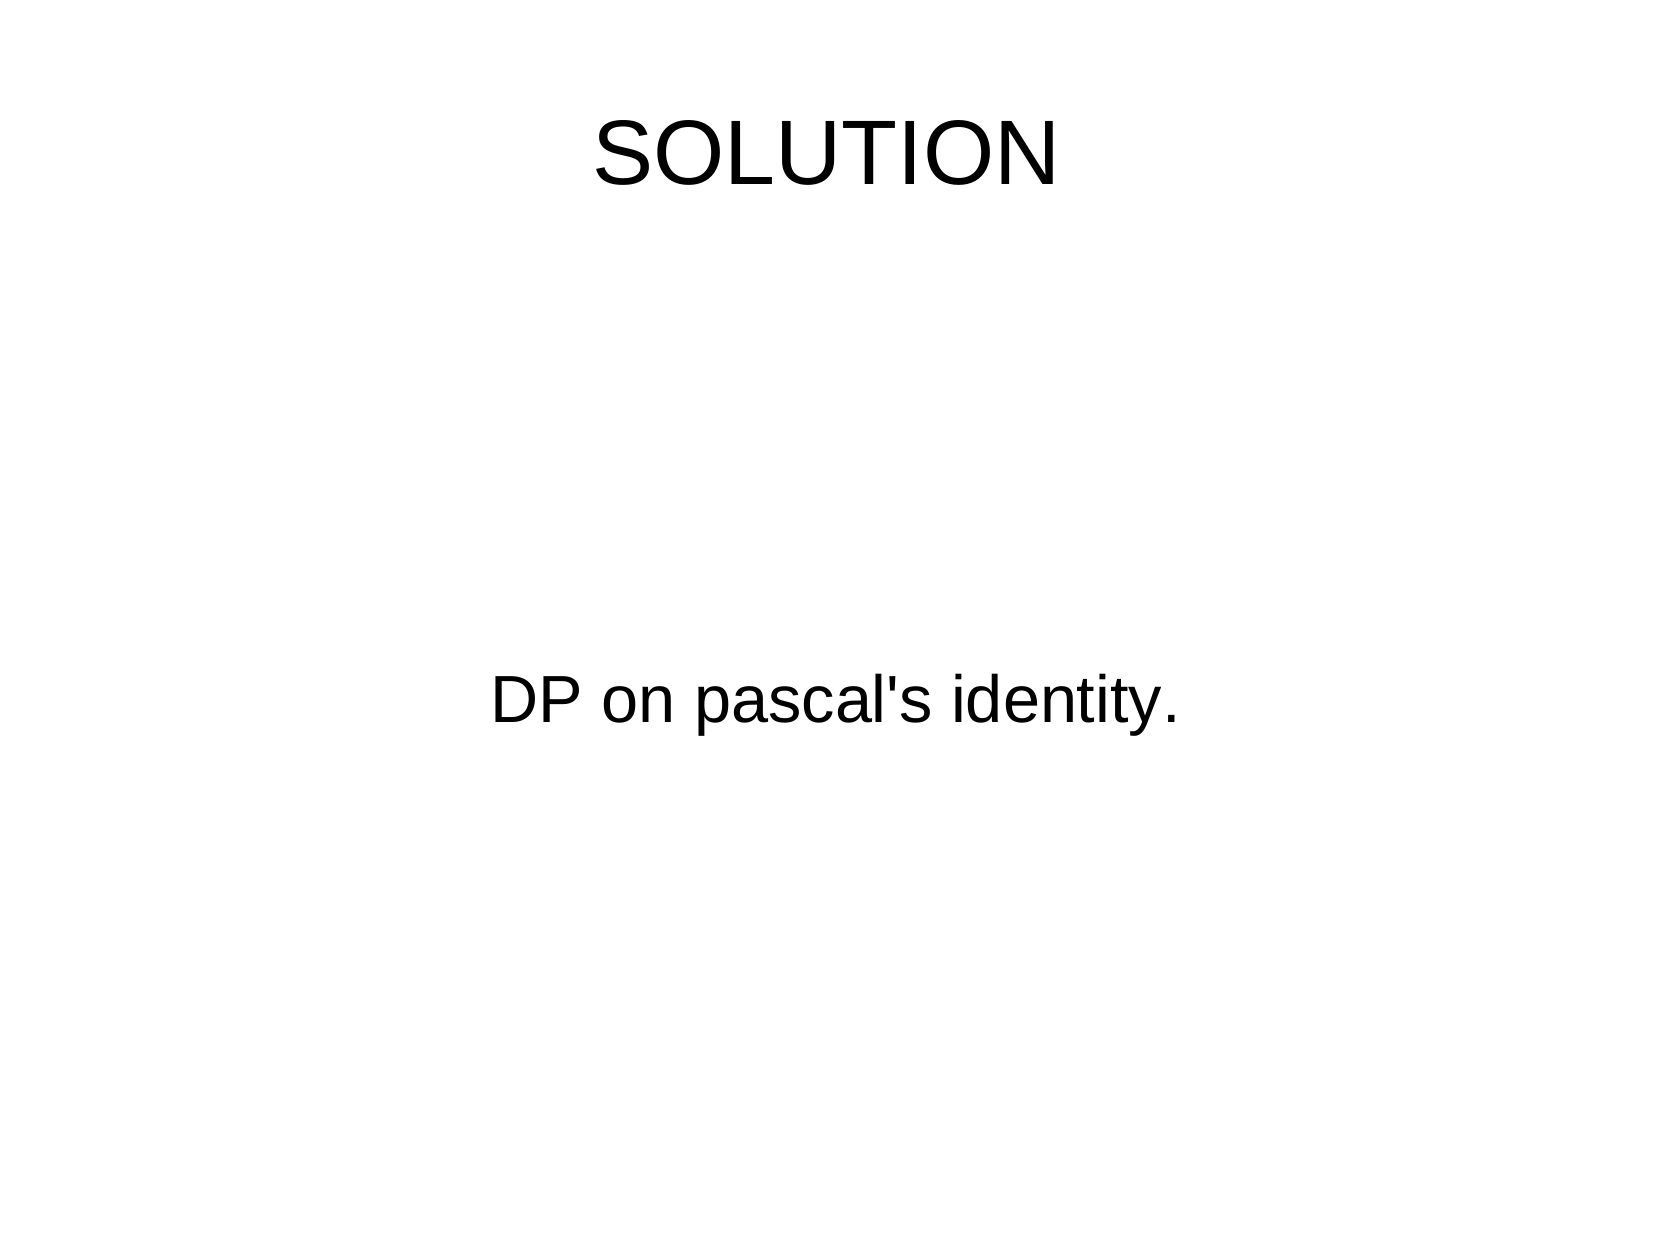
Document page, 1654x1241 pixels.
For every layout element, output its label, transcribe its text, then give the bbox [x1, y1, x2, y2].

subtitle DP on pascal's identity. [82, 297, 1571, 1102]
title SOLUTION [82, 56, 1571, 250]
